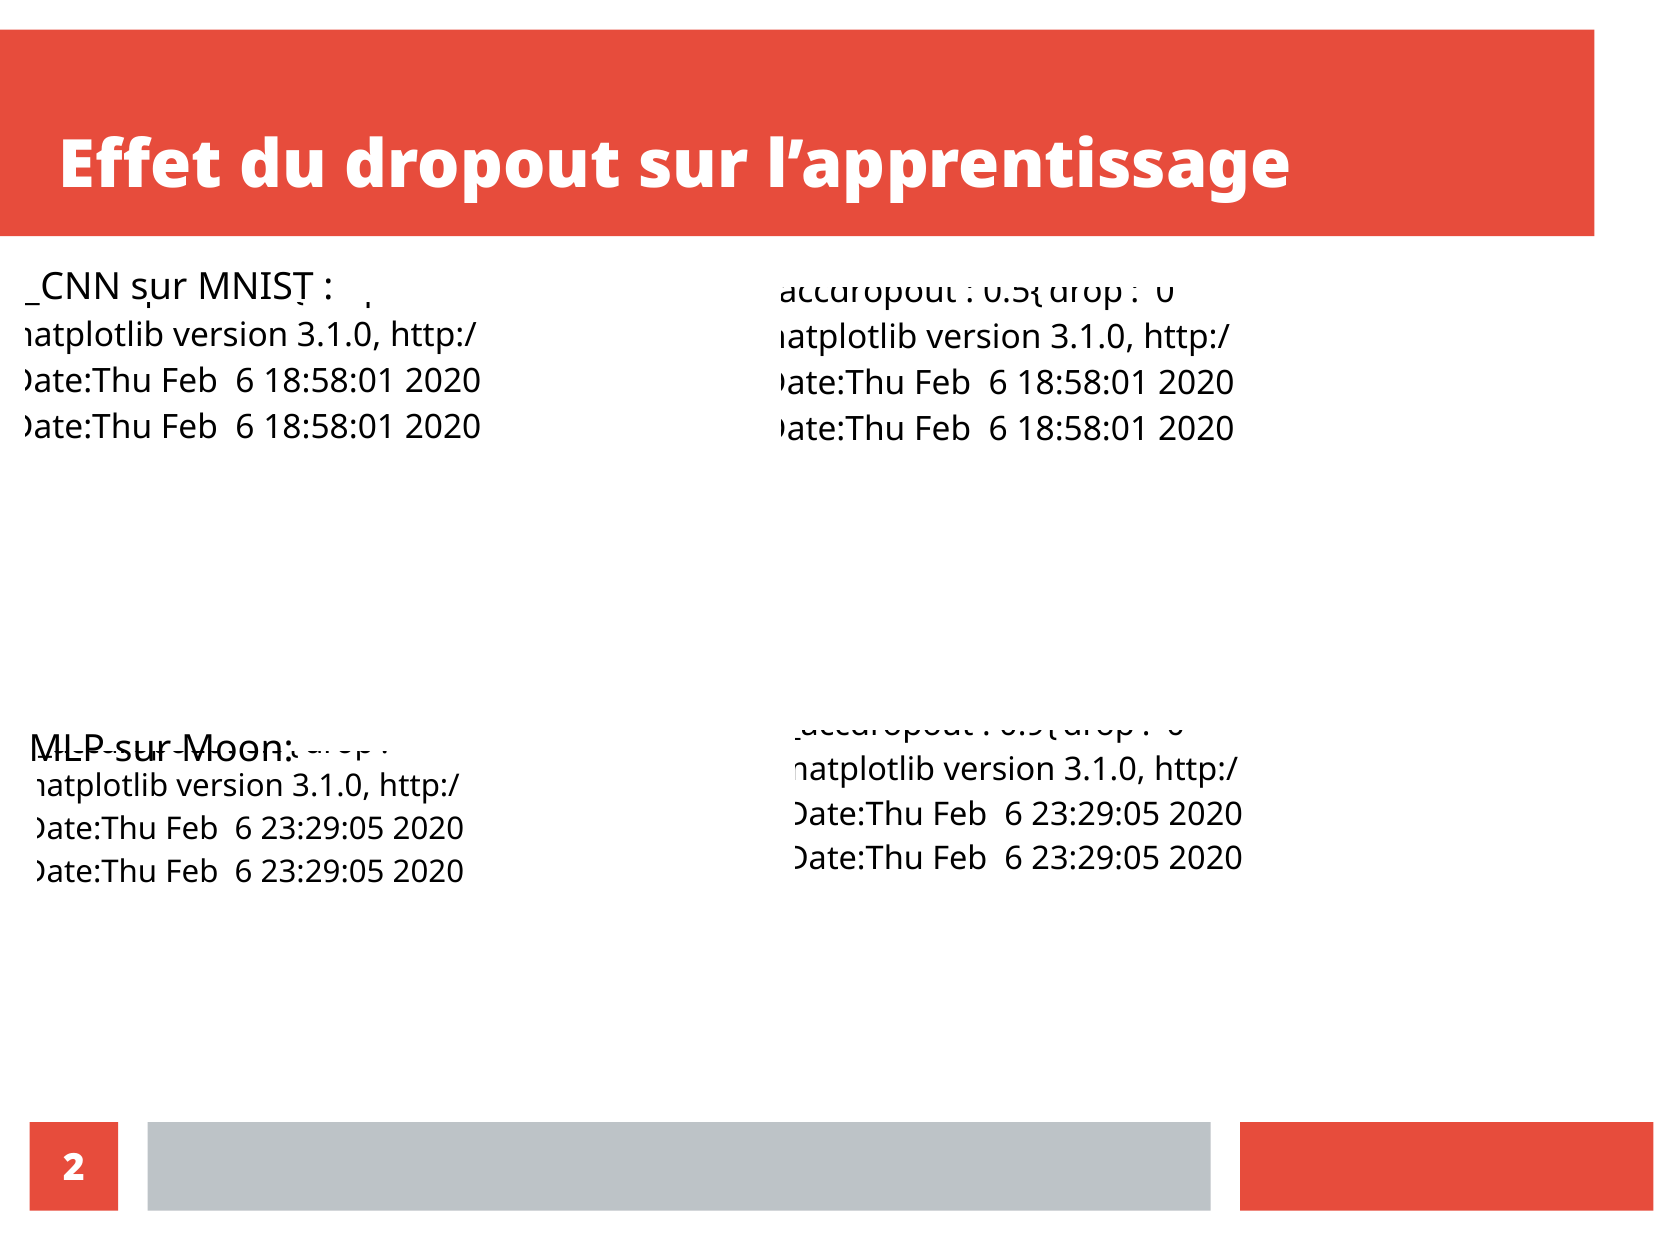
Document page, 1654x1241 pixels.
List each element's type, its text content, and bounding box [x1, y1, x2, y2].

picture [795, 730, 1505, 1118]
text_box MLP sur Moon: [13, 713, 510, 773]
picture [37, 751, 722, 1127]
picture [781, 287, 1503, 713]
text_box CNN sur MNIST : [25, 252, 522, 302]
picture [25, 302, 747, 705]
title Effet du dropout sur l’apprentissage [59, 59, 1595, 207]
